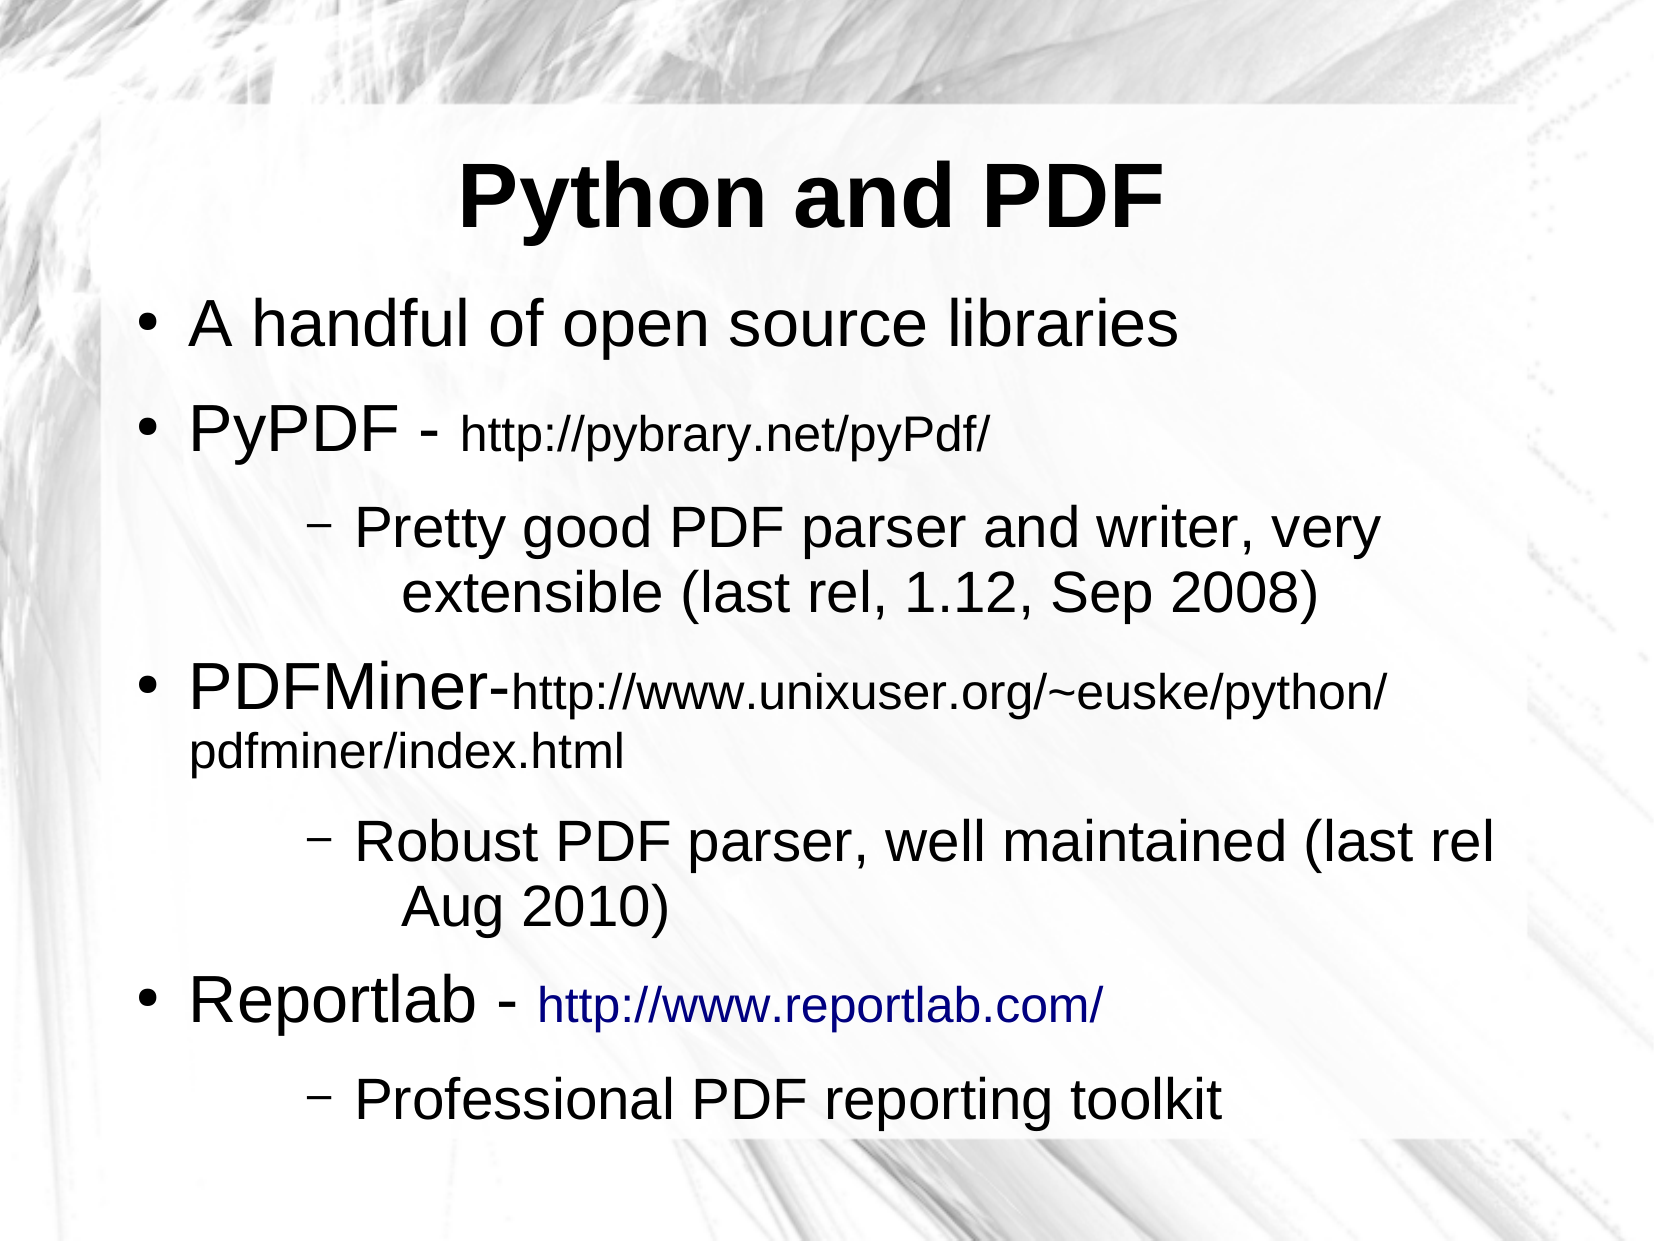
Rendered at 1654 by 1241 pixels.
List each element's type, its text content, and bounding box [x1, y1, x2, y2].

title Python and PDF [118, 112, 1506, 281]
list A handful of open source libraries PyPDF - http://pybrary.net/pyPdf/ Pretty good PDF parser and writer, very extensible (last rel, 1.12, Sep 2008) PDFMiner-http://www.unixuser.org/~euske/python/pdfminer/index.html Robust PDF parser, well maintained (last rel Aug 2010) Reportlab - http://www.reportlab.com/ Professional PDF reporting toolkit [118, 286, 1571, 1132]
picture [0, 0, 1654, 1241]
